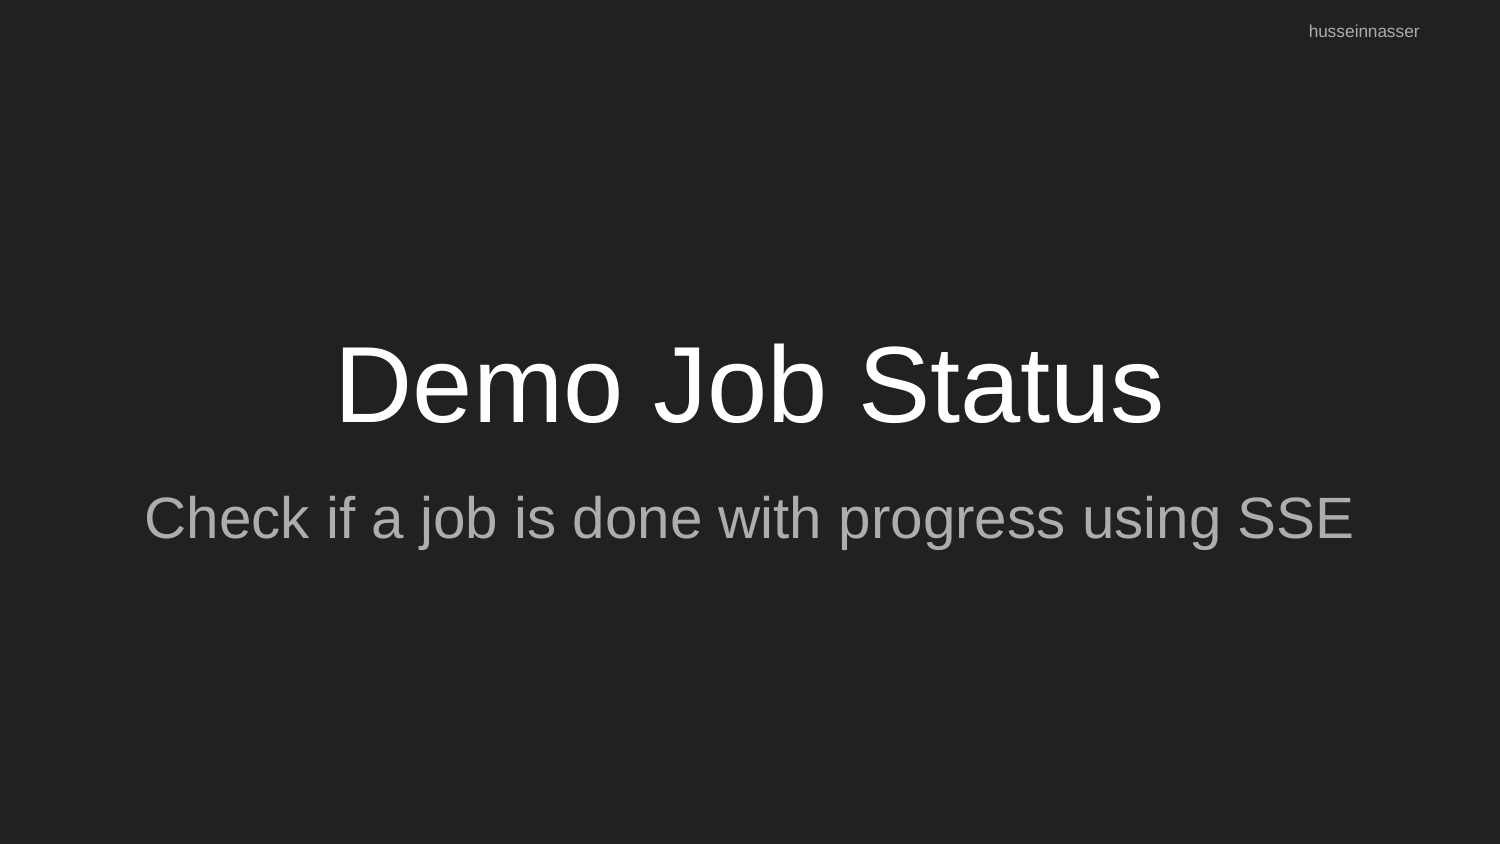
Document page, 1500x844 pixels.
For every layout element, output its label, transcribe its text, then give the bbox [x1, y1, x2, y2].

subtitle Check if a job is done with progress using SSE [51, 464, 1449, 595]
subtitle husseinnasser [1236, 11, 1492, 53]
title Demo Job Status [51, 122, 1449, 459]
